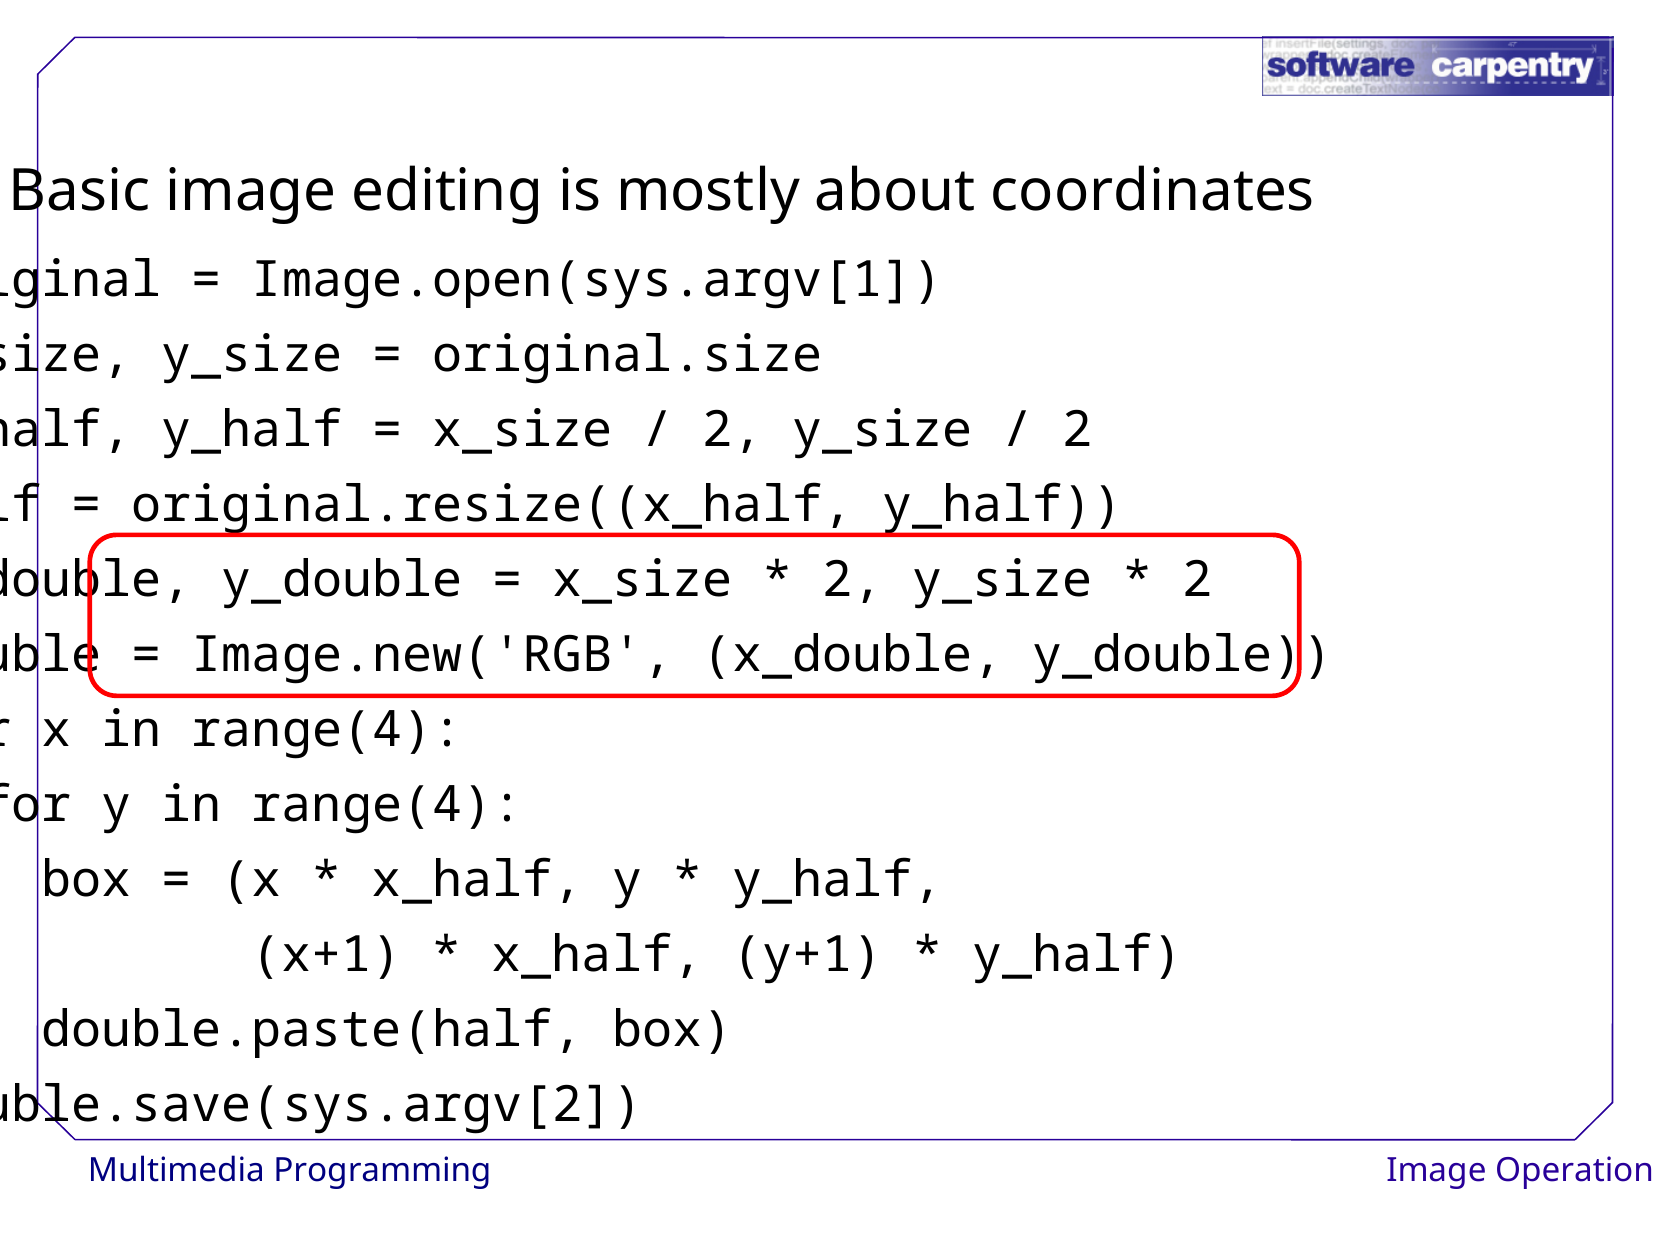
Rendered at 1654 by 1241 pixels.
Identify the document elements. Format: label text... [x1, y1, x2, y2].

text_box Basic image editing is mostly about coordinates [0, 109, 1480, 223]
picture [1262, 36, 1614, 96]
text_box original = Image.open(sys.argv[1]) x_size, y_size = original.size x_half, y_half = x_size / 2, y_size / 2 half = original.resize((x_half, y_half)) x_double, y_double = x_size * 2, y_size * 2 double = Image.new('RGB', (x_double, y_double)) for x in range(4): for y in range(4): box = (x * x_half, y * y_half, (x+1) * x_half, (y+1) * y_half) double.paste(half, box) double.save(sys.argv[2]) [0, 223, 1497, 1140]
